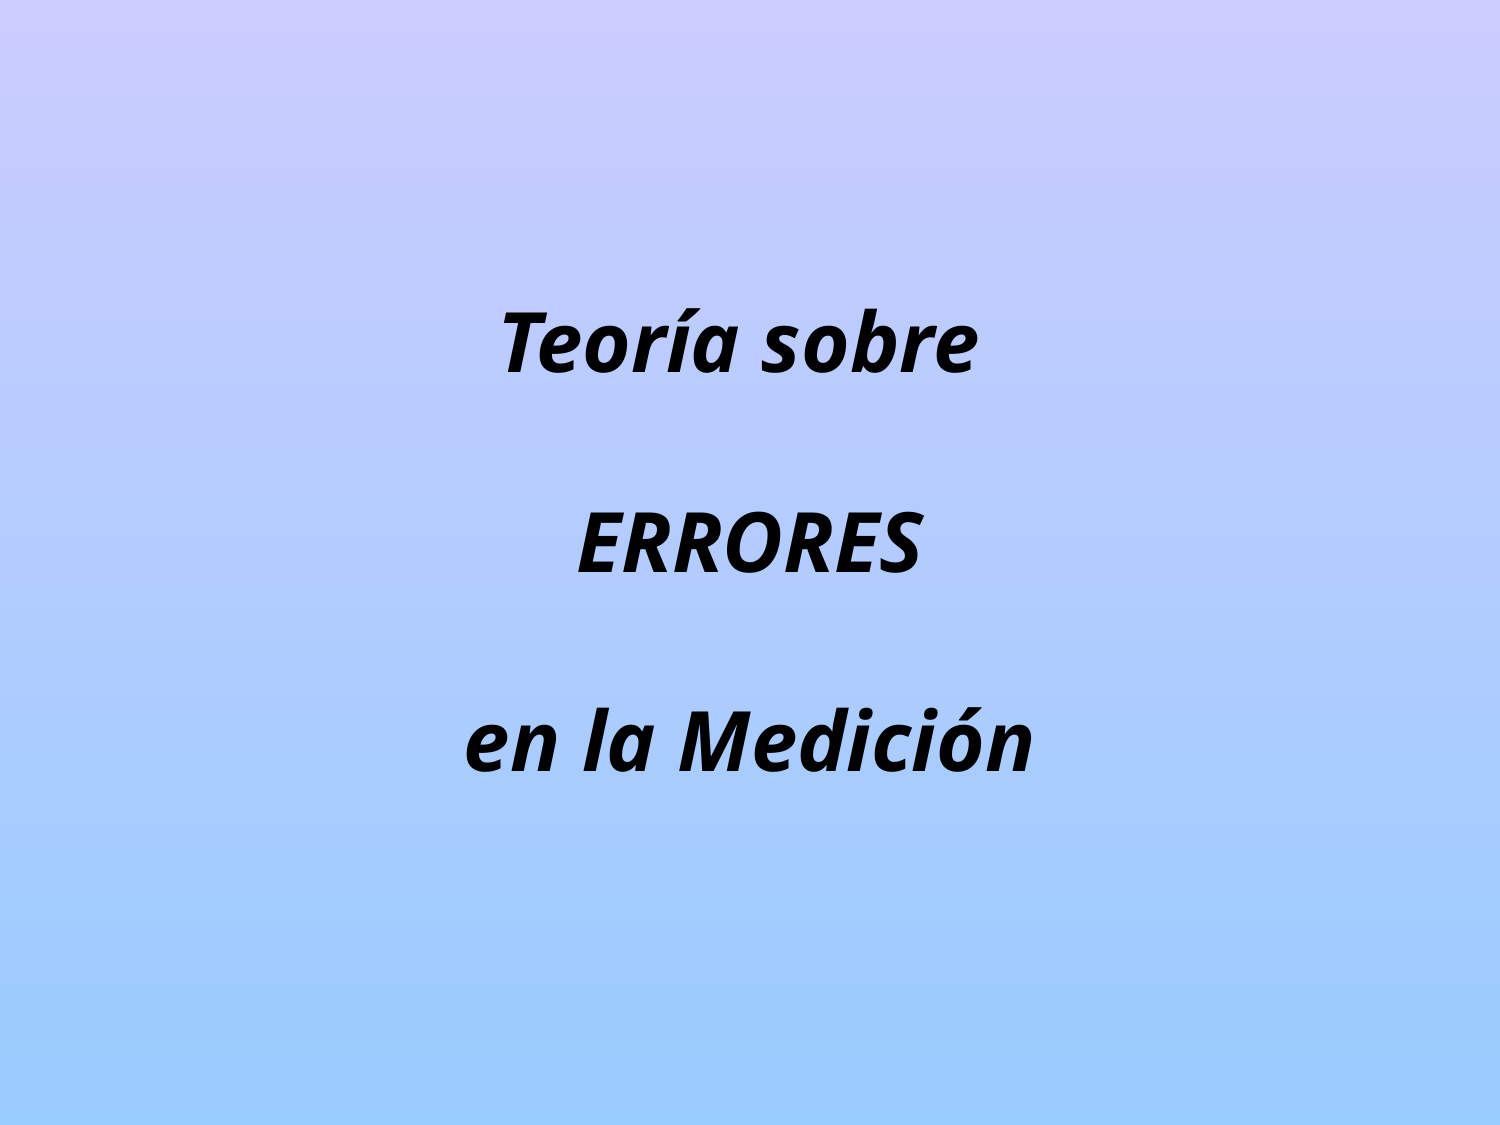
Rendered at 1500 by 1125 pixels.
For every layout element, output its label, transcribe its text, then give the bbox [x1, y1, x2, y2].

text_box Teoría sobre ERRORES en la Medición [410, 281, 1090, 796]
